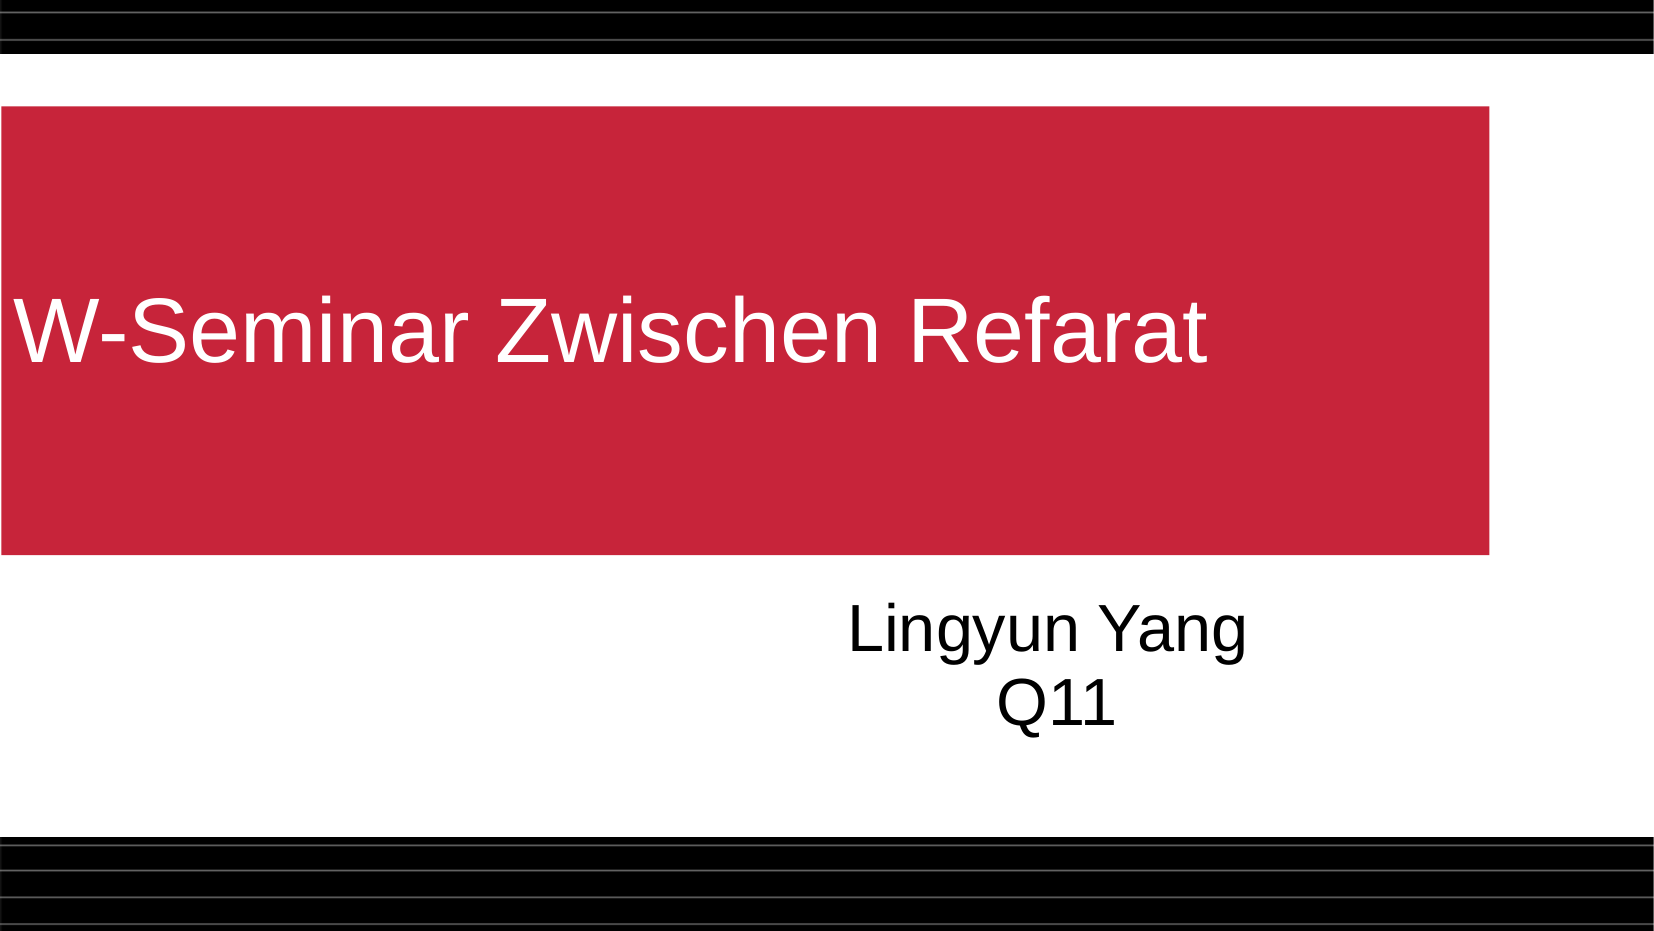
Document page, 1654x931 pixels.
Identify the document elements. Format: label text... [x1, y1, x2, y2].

title W-Seminar Zwischen Refarat [1, 106, 1490, 556]
picture [0, 837, 1654, 931]
subtitle Lingyun Yang Q11 [625, 590, 1489, 804]
picture [0, 0, 1654, 54]
